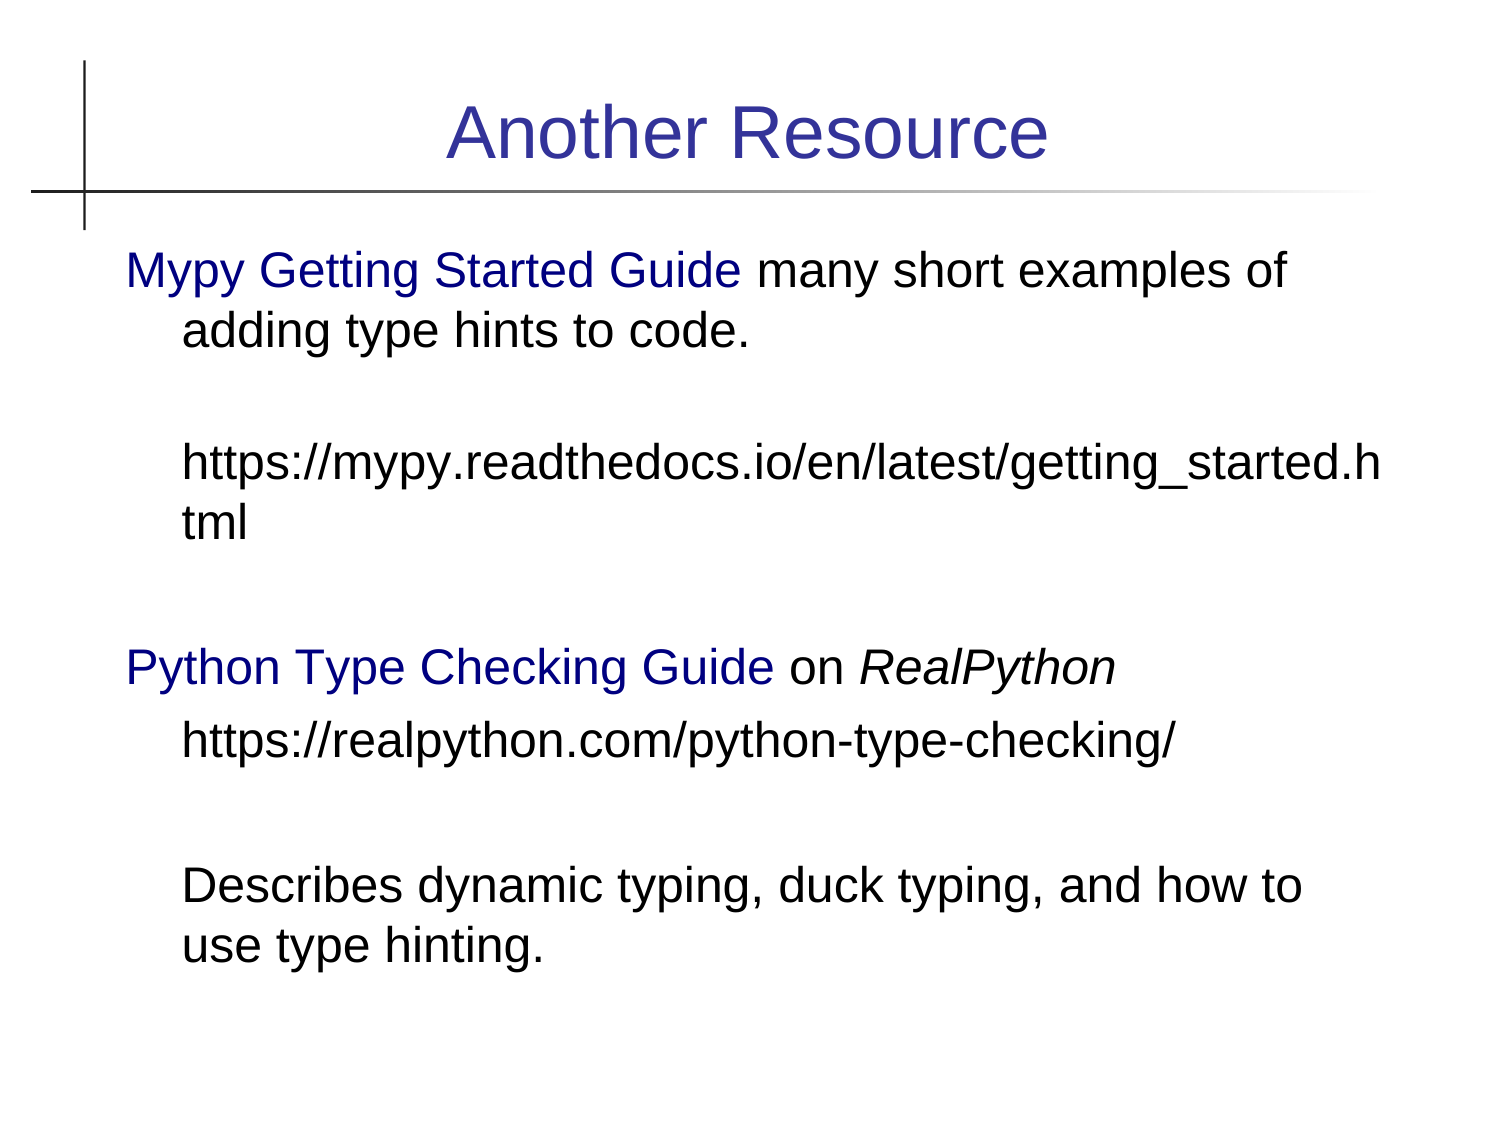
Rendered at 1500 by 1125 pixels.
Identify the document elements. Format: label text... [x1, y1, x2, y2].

title Another Resource [100, 42, 1397, 182]
list Mypy Getting Started Guide many short examples of adding type hints to code. https://mypy.readthedocs.io/en/latest/getting_started.html Python Type Checking Guide on RealPython https://realpython.com/python-type-checking/ Describes dynamic typing, duck typing, and how to use type hinting. [110, 229, 1408, 1036]
